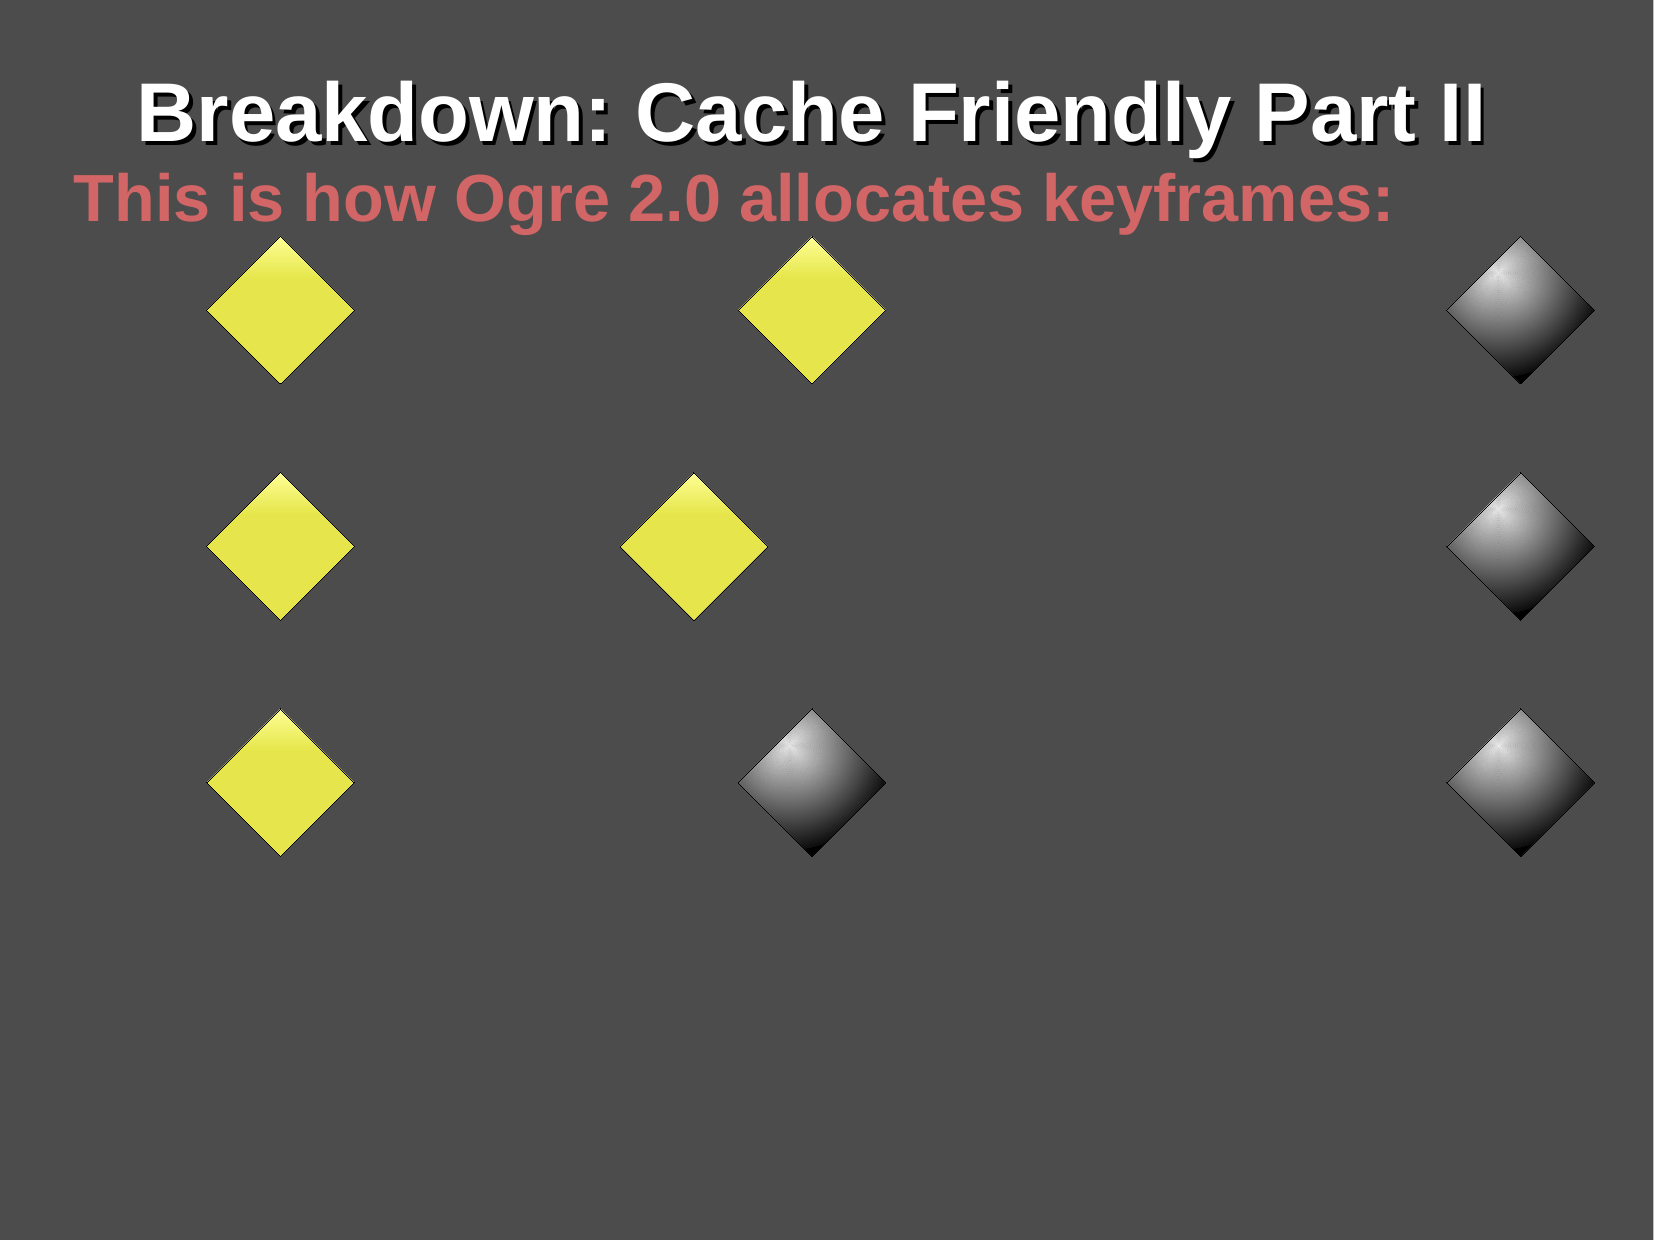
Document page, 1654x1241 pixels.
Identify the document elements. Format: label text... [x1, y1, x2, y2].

text_box [620, 472, 768, 621]
text_box This is how Ogre 2.0 allocates keyframes: [59, 153, 1565, 244]
text_box [206, 708, 355, 857]
text_box [206, 472, 355, 621]
text_box [738, 244, 886, 384]
text_box [1446, 472, 1595, 621]
text_box Breakdown: Cache Friendly Part II [88, 59, 1536, 153]
text_box [738, 708, 886, 857]
text_box [206, 244, 355, 384]
text_box [1446, 244, 1595, 384]
text_box [1446, 708, 1595, 857]
